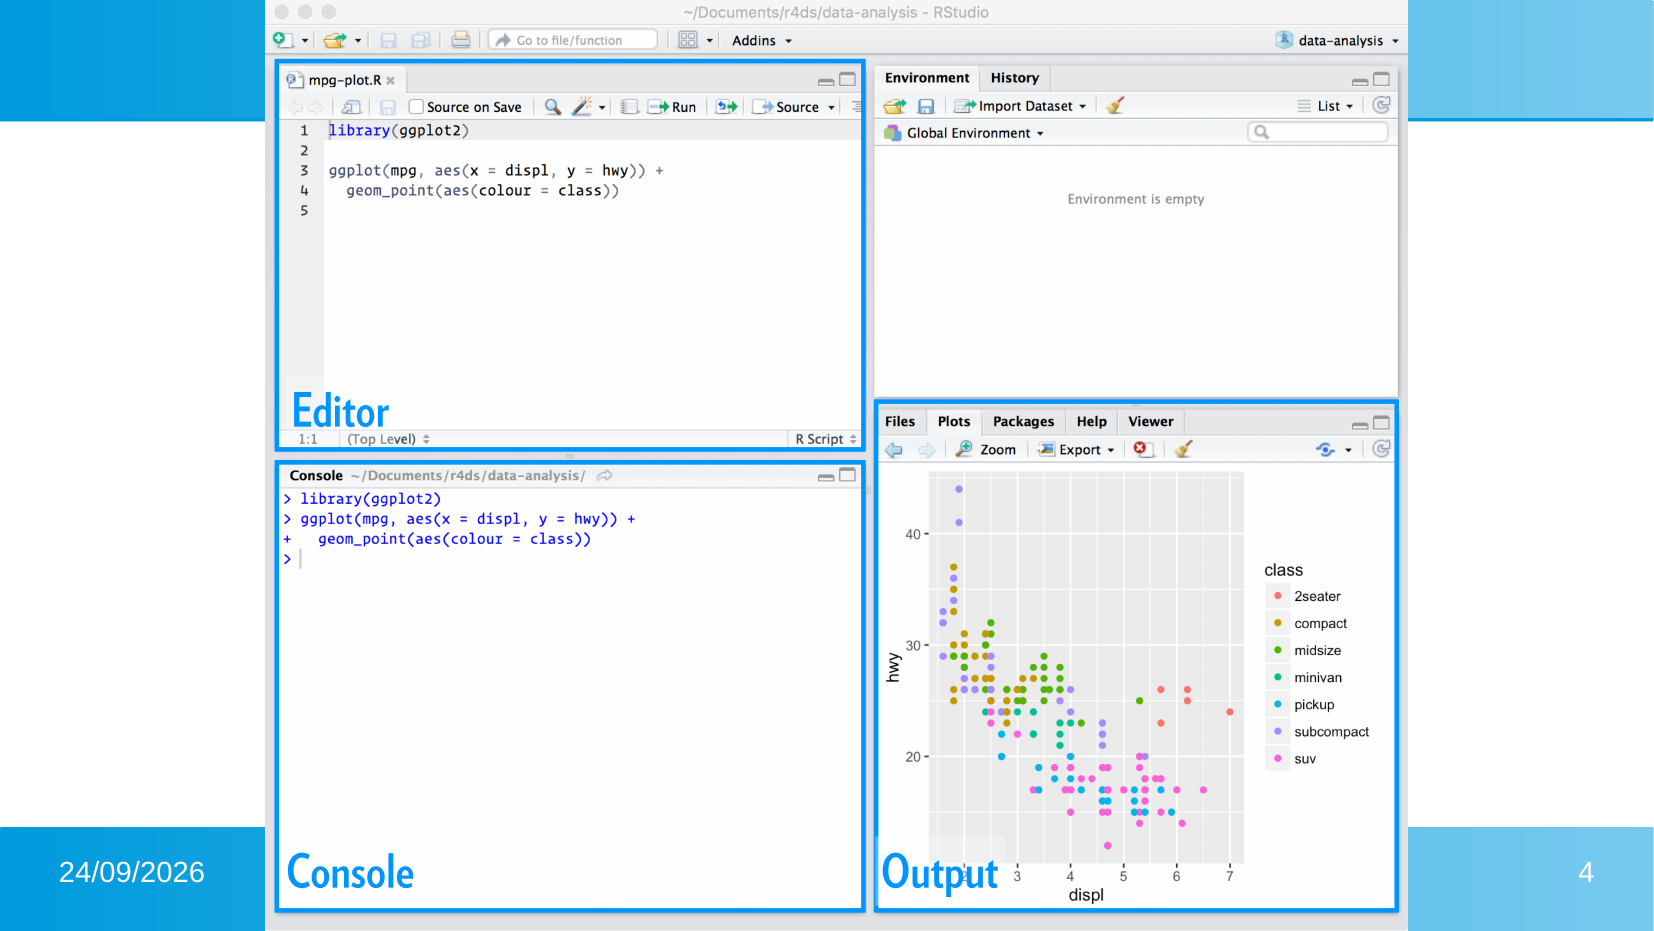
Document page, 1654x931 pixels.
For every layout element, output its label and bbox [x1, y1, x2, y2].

picture [265, 0, 1408, 931]
